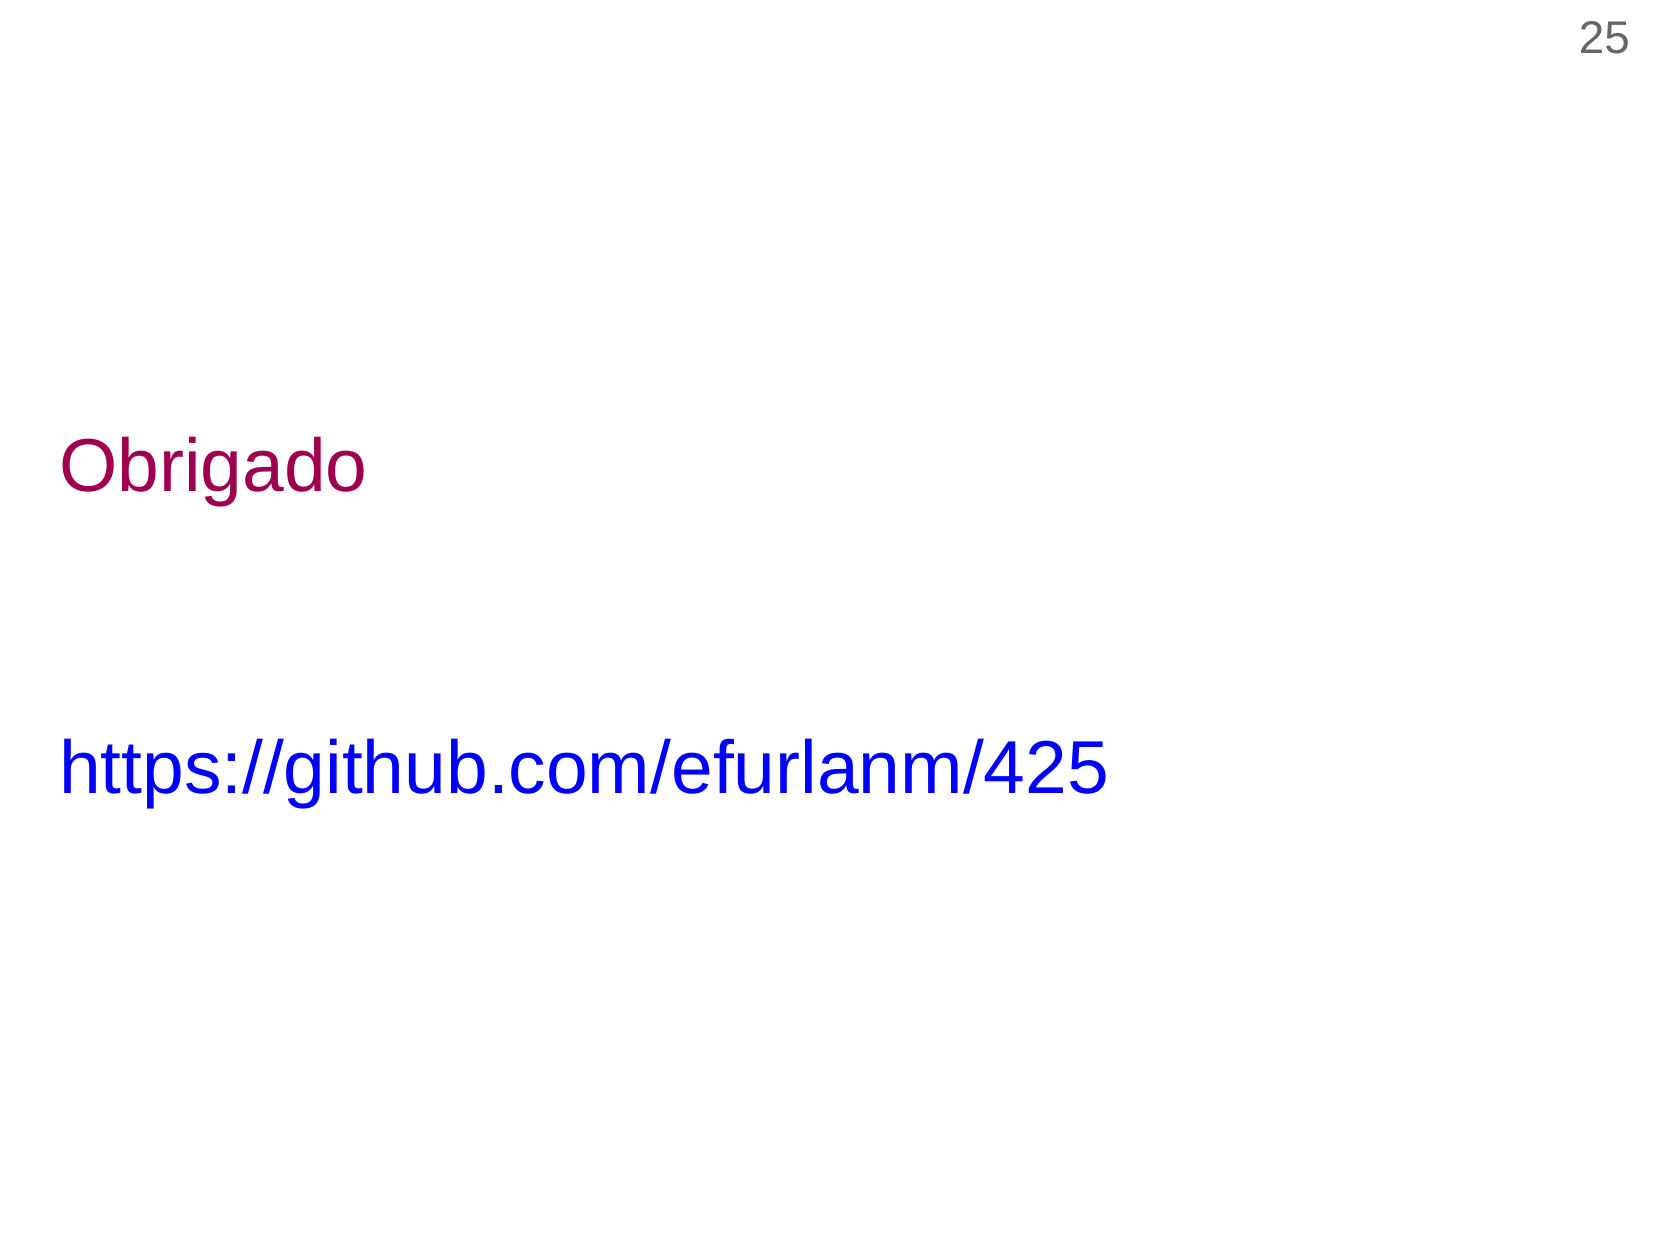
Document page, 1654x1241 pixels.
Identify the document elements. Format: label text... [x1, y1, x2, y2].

title Obrigado https://github.com/efurlanm/425 [59, 29, 1595, 1211]
